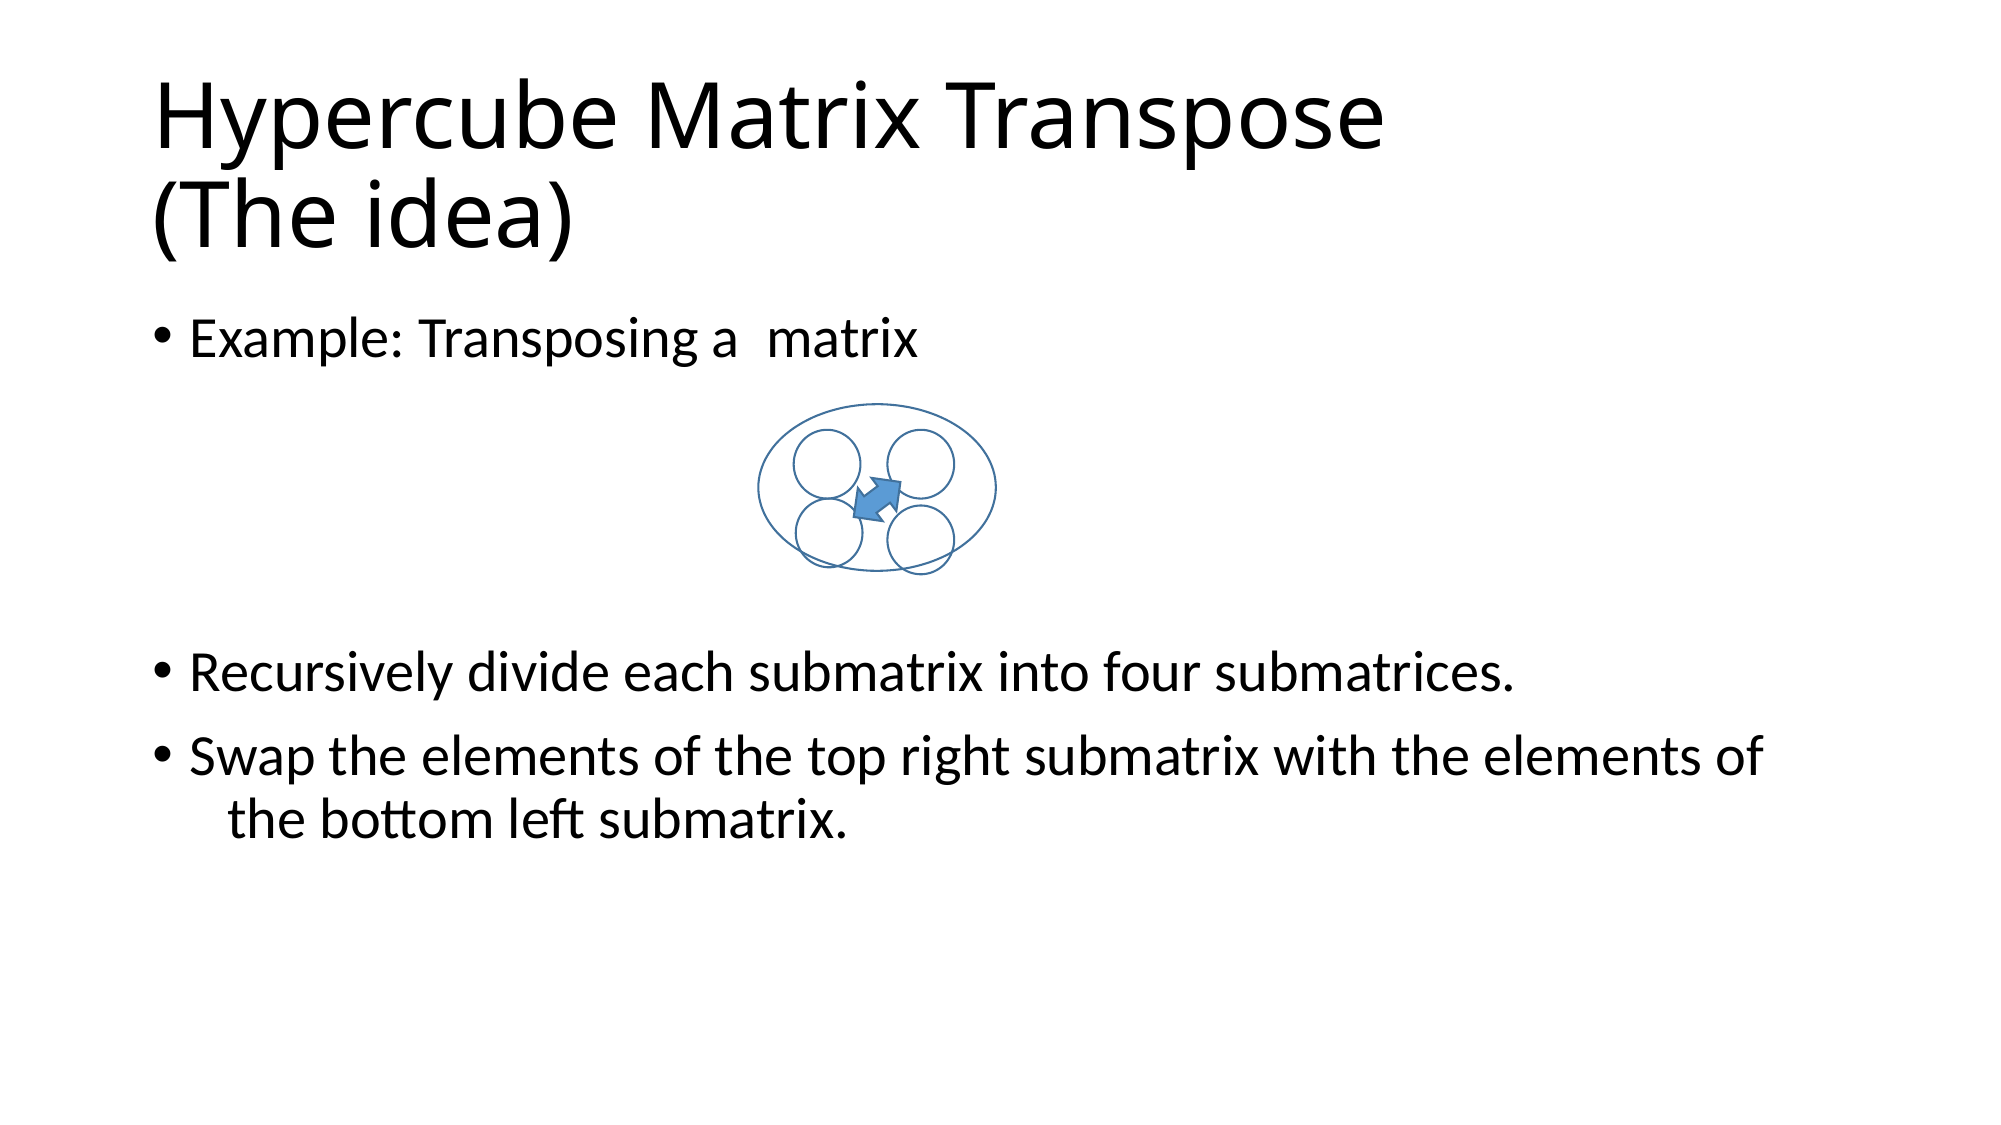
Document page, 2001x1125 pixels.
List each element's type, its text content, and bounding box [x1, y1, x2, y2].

list Example: Transposing a matrix Recursively divide each submatrix into four submatrices. Swap the elements of the top right submatrix with the elements of the bottom left submatrix. [137, 299, 1863, 1014]
text_box [853, 477, 901, 522]
title Hypercube Matrix Transpose (The idea) [137, 59, 1863, 278]
